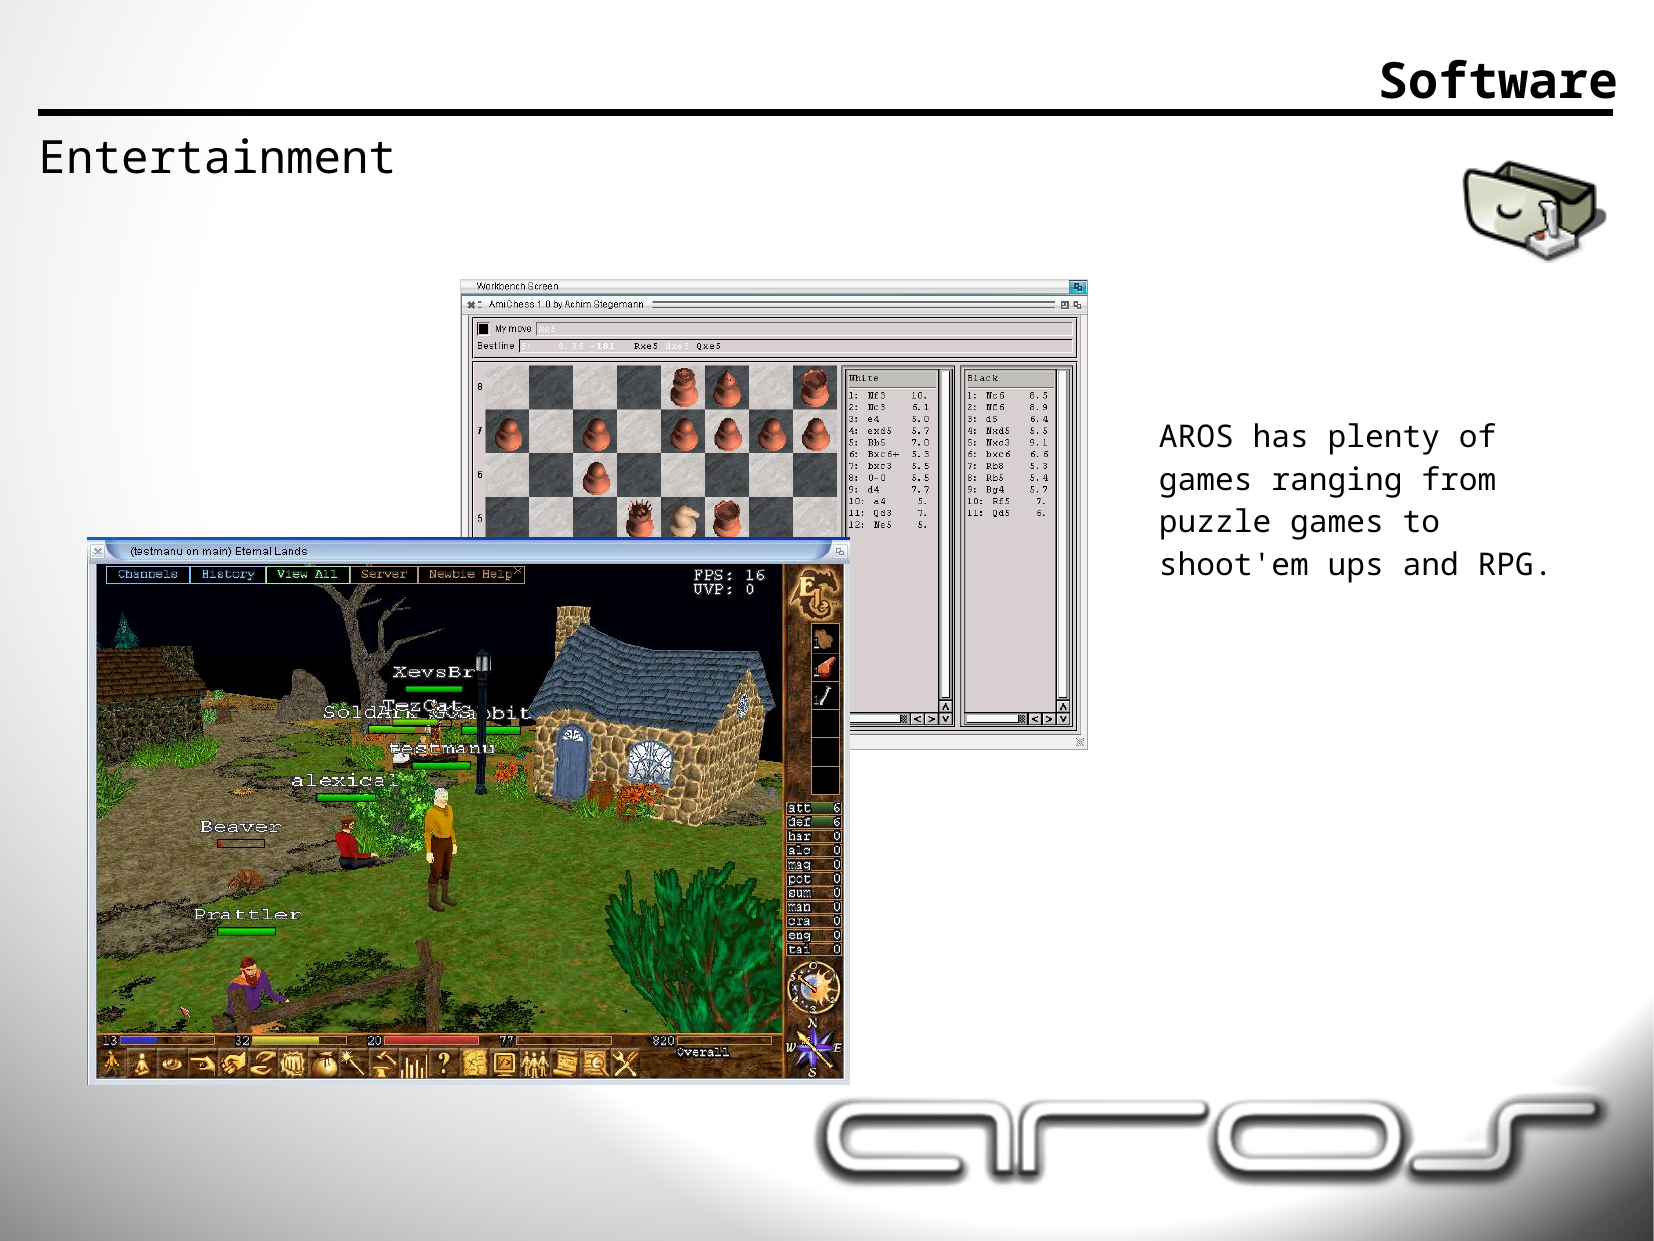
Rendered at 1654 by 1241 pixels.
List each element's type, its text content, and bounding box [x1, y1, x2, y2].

text_box AROS has plenty of games ranging from puzzle games to shoot'em ups and RPG. [1144, 406, 1620, 1032]
text_box Software [1363, 37, 1637, 103]
text_box Entertainment [23, 116, 412, 178]
picture [0, 0, 1654, 1241]
